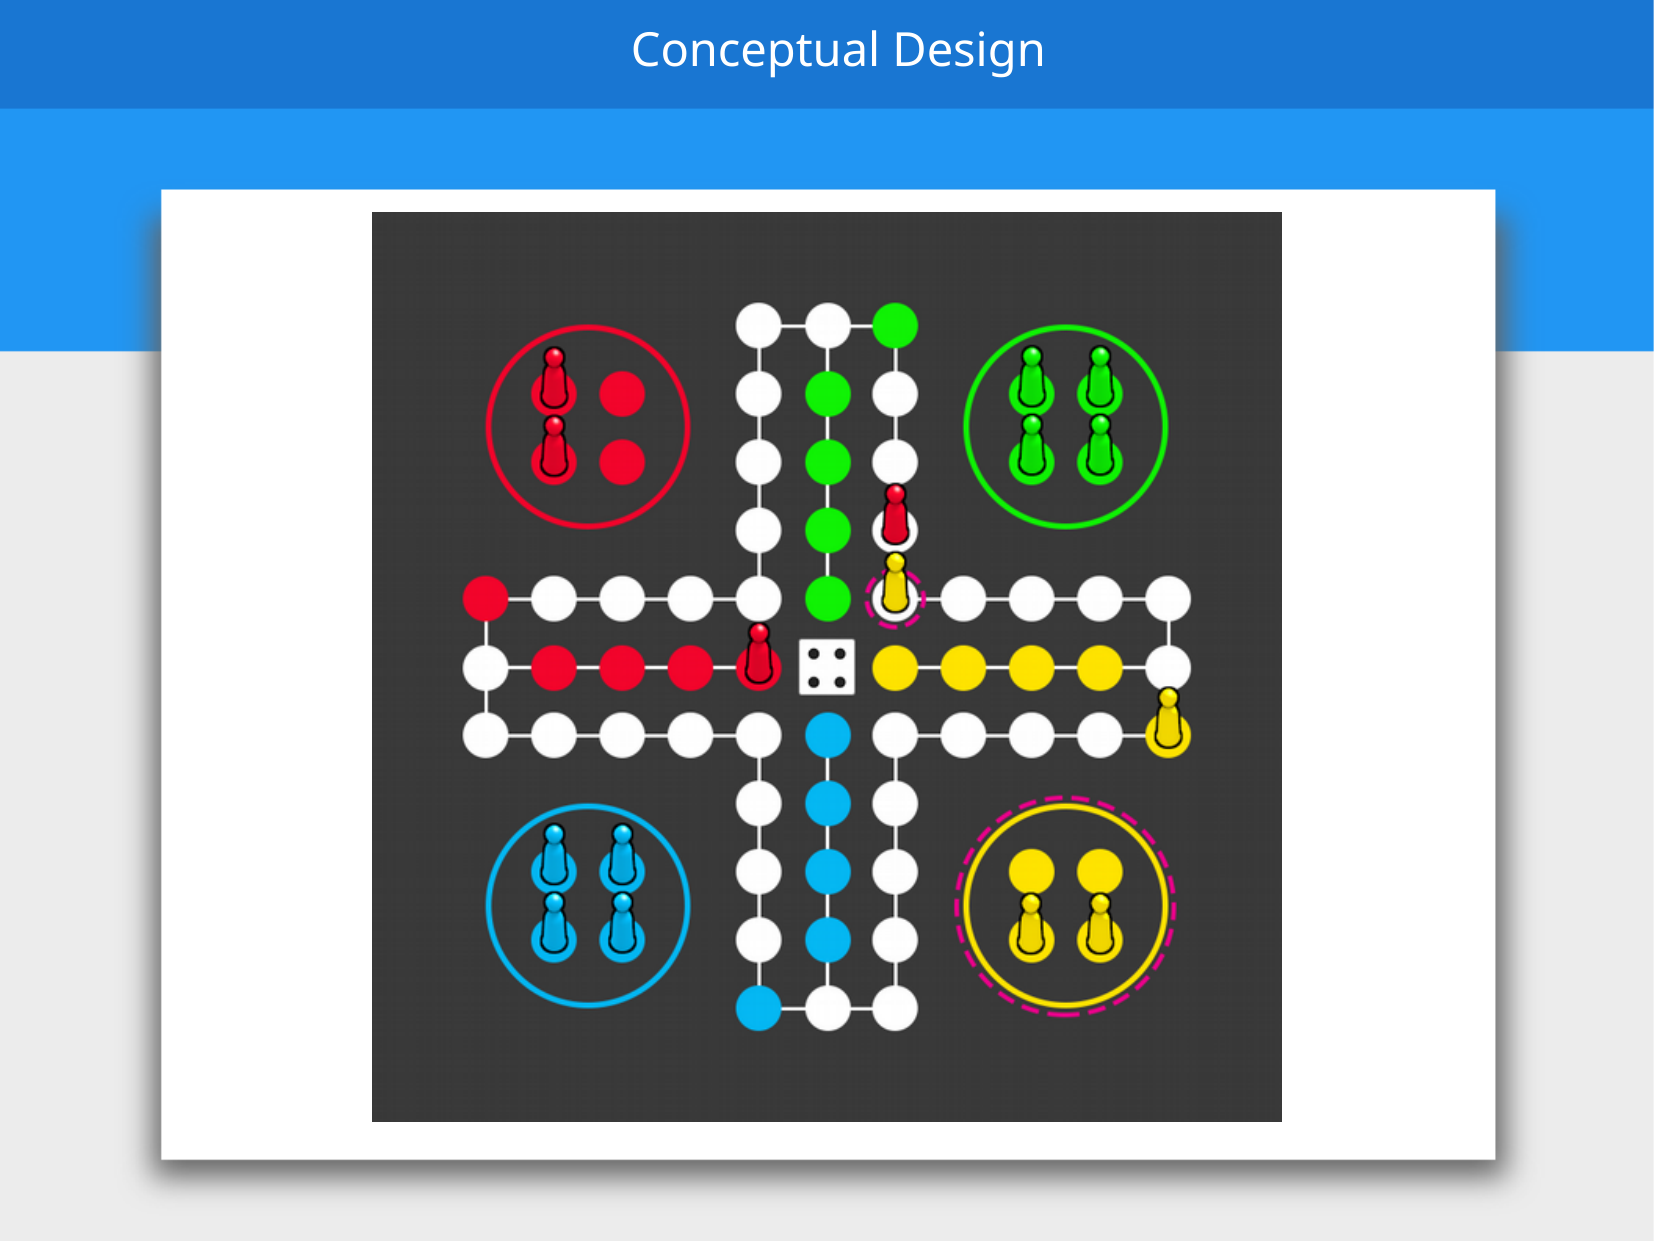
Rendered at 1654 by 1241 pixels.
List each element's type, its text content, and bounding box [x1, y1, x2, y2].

title Conceptual Design [94, 13, 1583, 83]
picture [0, 0, 1654, 1241]
